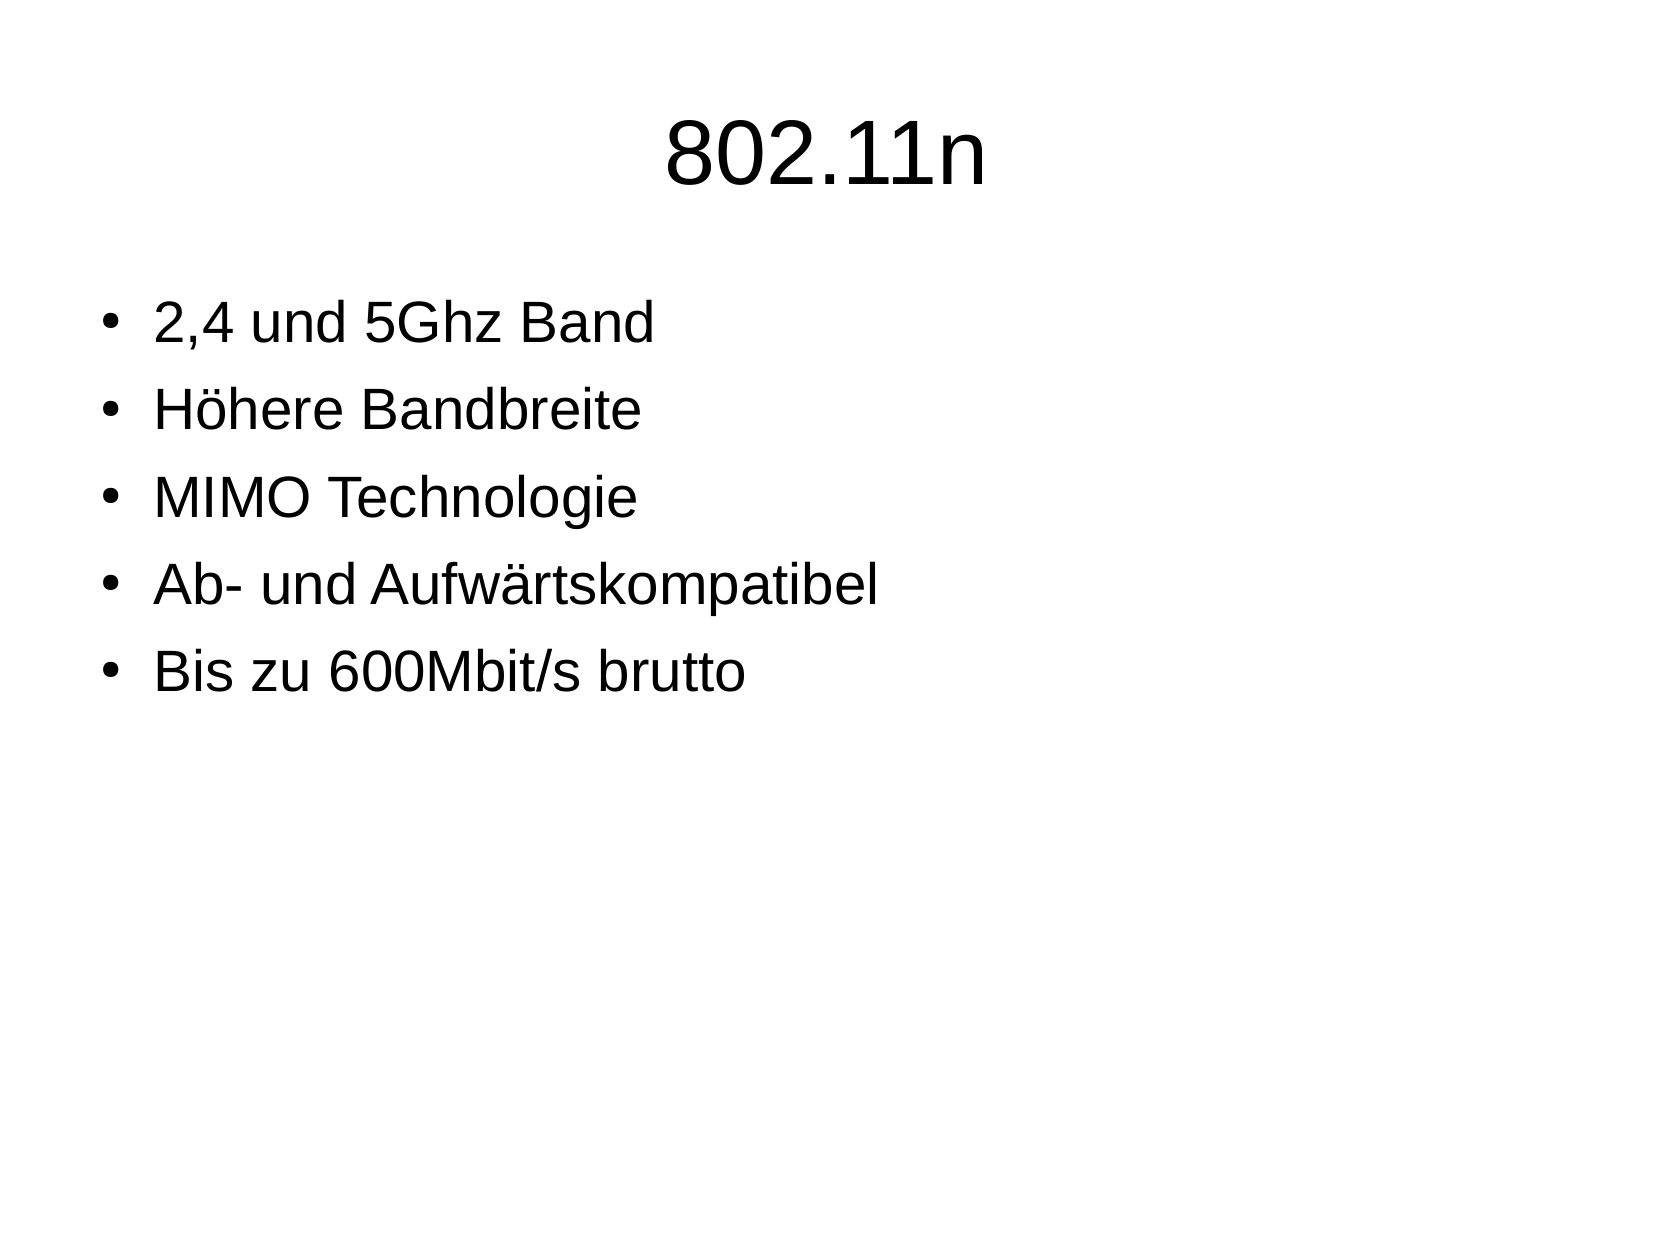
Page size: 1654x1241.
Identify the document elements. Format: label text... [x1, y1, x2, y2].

list 2,4 und 5Ghz Band Höhere Bandbreite MIMO Technologie Ab- und Aufwärtskompatibel Bis zu 600Mbit/s brutto [82, 290, 1571, 1010]
title 802.11n [82, 49, 1571, 257]
